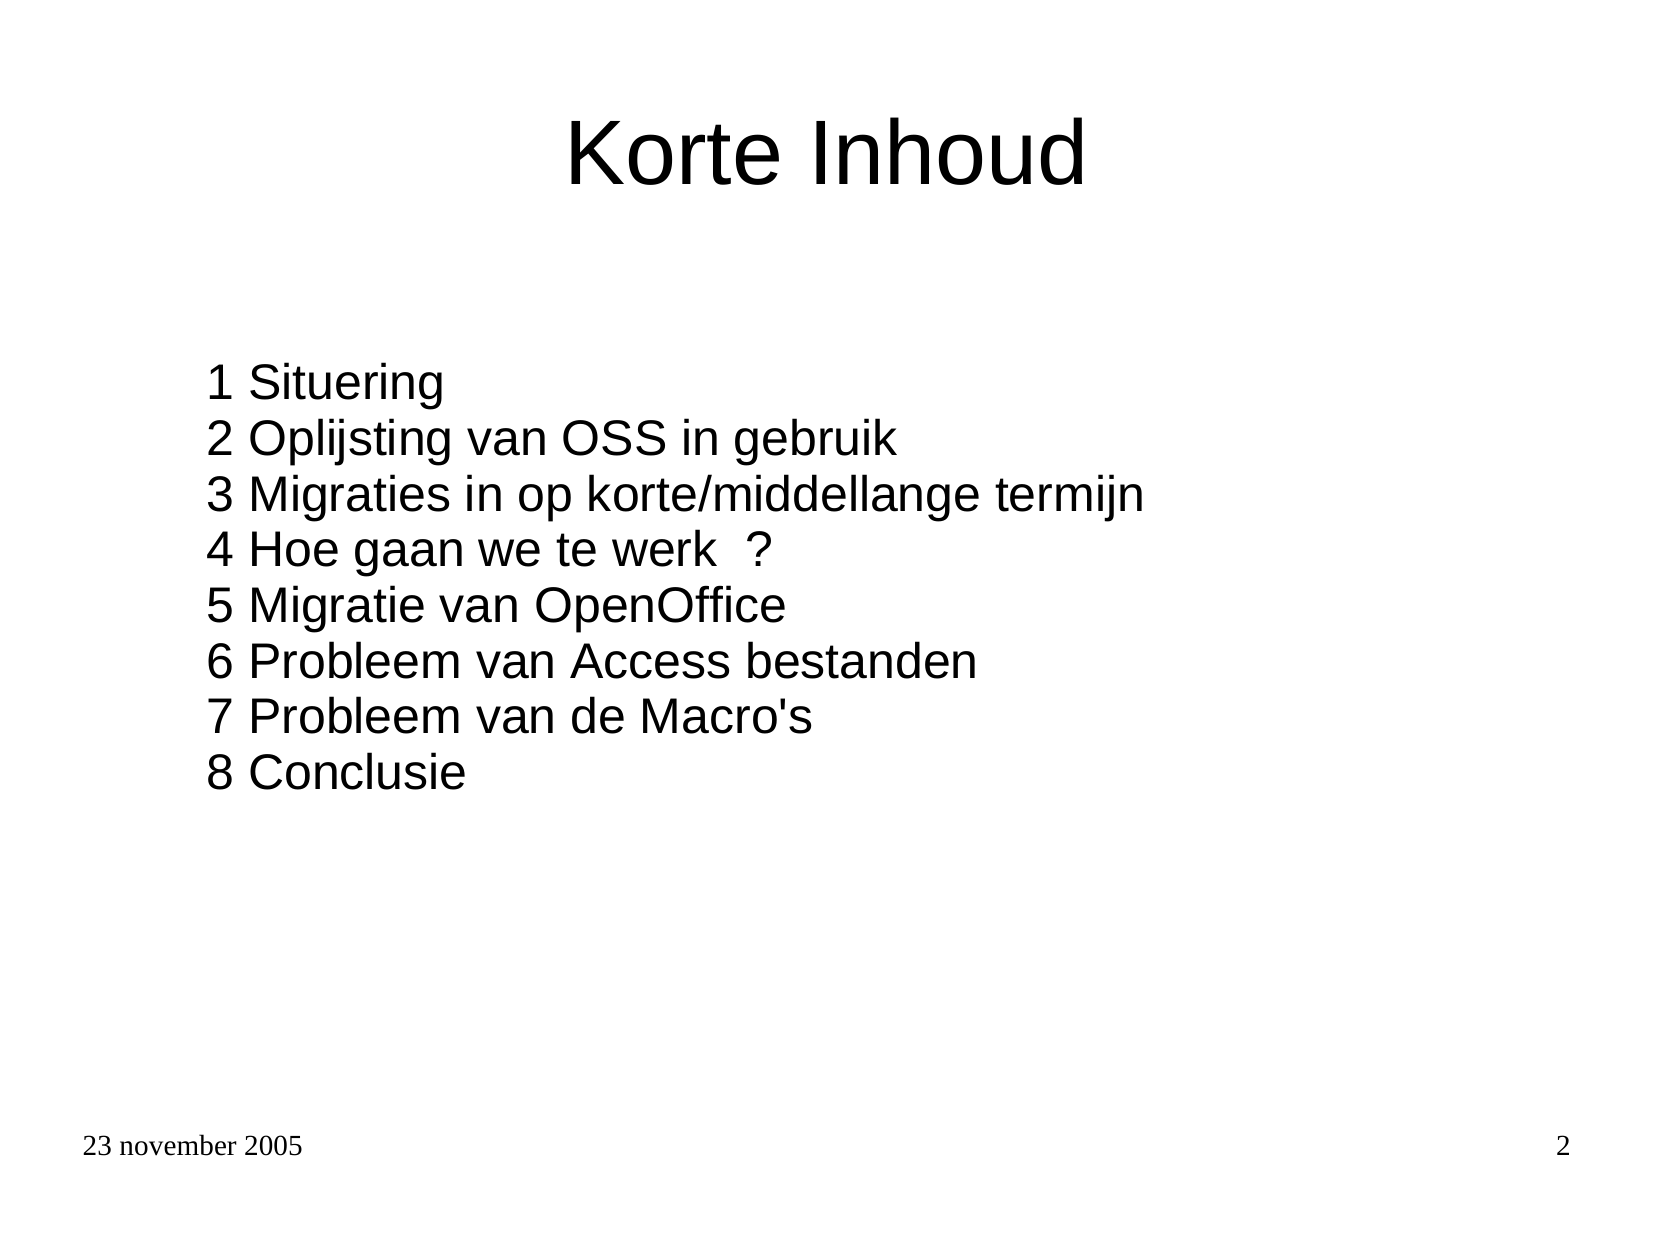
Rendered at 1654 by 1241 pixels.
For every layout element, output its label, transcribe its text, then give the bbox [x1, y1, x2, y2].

title Korte Inhoud [82, 49, 1571, 257]
text_box 1 Situering 2 Oplijsting van OSS in gebruik 3 Migraties in op korte/middellange termijn 4 Hoe gaan we te werk ? 5 Migratie van OpenOffice 6 Probleem van Access bestanden 7 Probleem van de Macro's 8 Conclusie [206, 354, 1300, 801]
